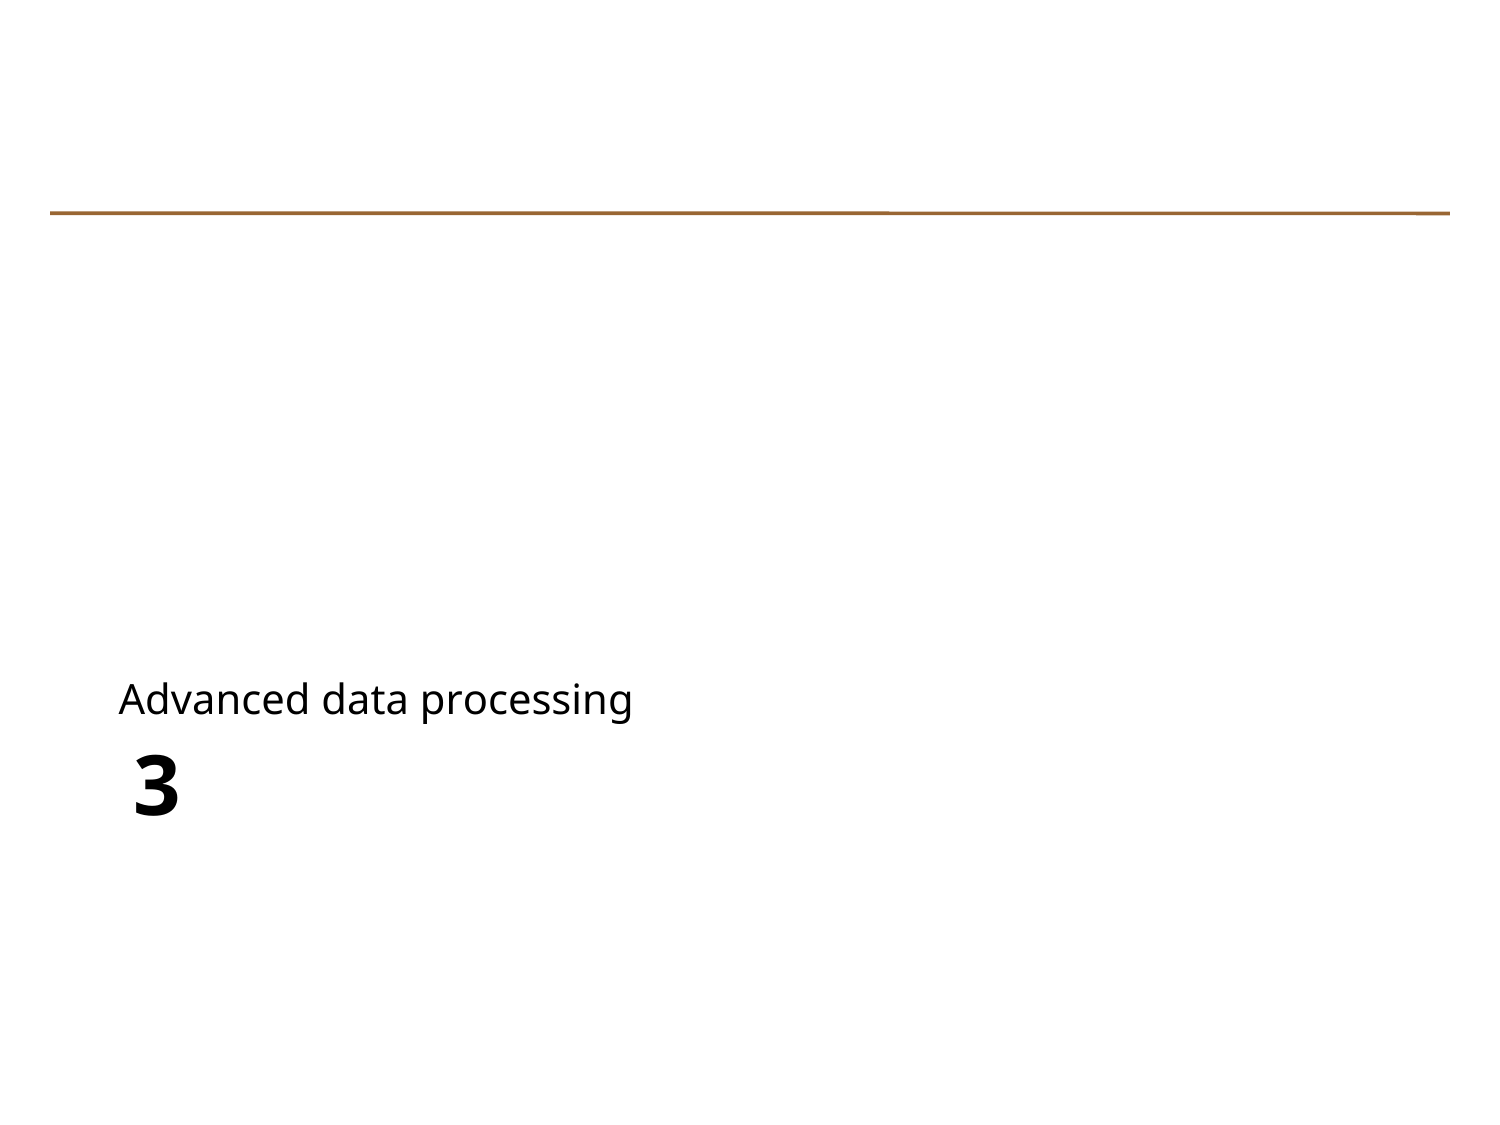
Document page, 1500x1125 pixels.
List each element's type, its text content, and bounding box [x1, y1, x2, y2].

text_box 3 [118, 723, 1394, 947]
text_box Advanced data processing [118, 476, 1394, 723]
